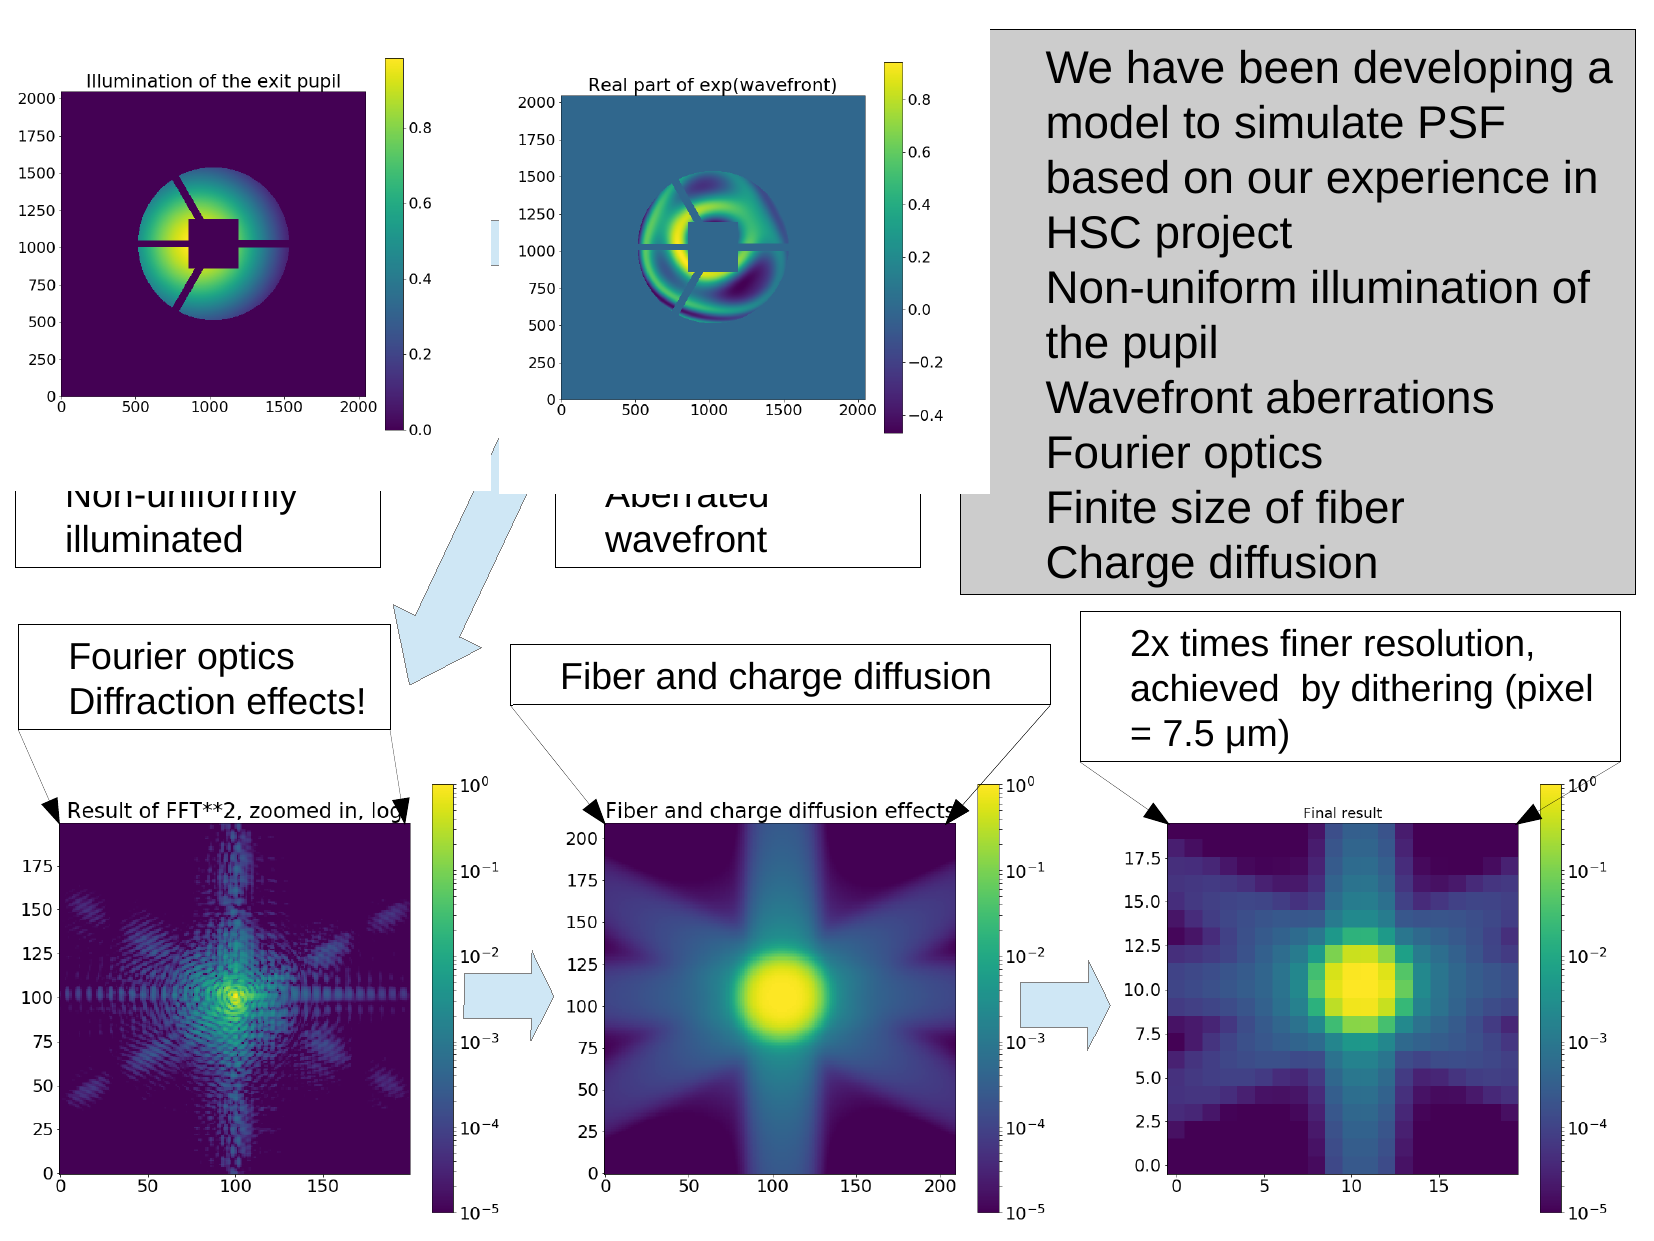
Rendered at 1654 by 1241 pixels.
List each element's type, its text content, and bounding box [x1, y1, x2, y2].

text_box 2x times finer resolution, achieved by dithering (pixel = 7.5 μm) [1080, 611, 1621, 762]
text_box [491, 220, 499, 266]
picture [499, 3, 990, 494]
text_box Fourier optics Diffraction effects! [18, 624, 391, 730]
text_box [393, 438, 527, 685]
picture [0, 0, 491, 491]
text_box Non-uniformly illuminated [15, 491, 381, 568]
text_box [1020, 960, 1111, 1051]
text_box We have been developing a model to simulate PSF based on our experience in HSC project Non-uniform illumination of the pupil Wavefront aberrations Fourier optics Finite size of fiber Charge diffusion [960, 29, 1636, 595]
text_box Fiber and charge diffusion [510, 644, 1051, 706]
picture [0, 716, 1654, 1241]
text_box Aberrated wavefront [555, 494, 921, 568]
text_box [463, 950, 554, 1041]
